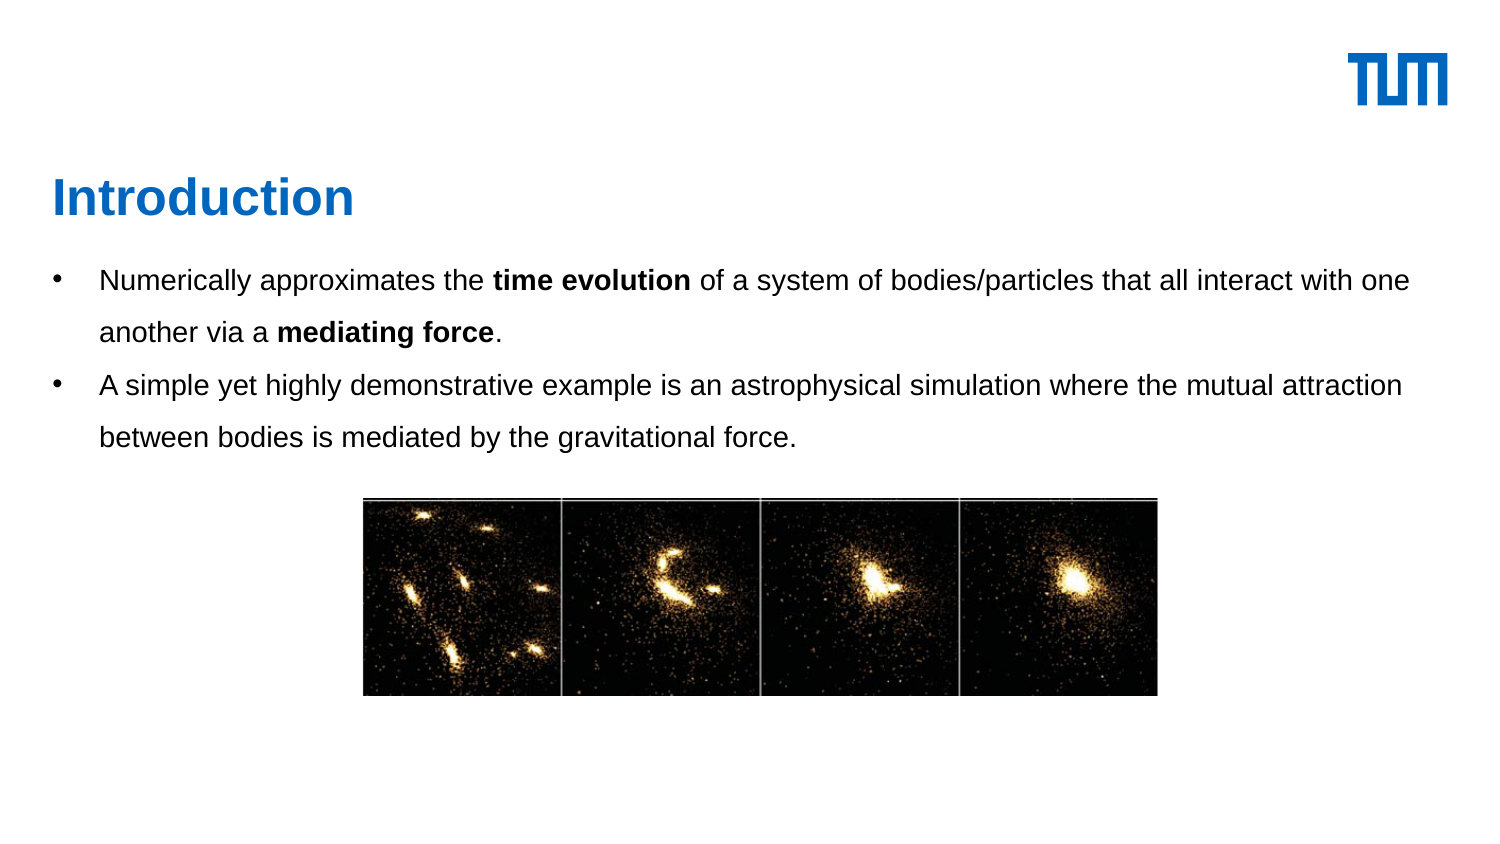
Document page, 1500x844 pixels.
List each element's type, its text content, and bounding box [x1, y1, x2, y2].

picture [362, 498, 1158, 696]
list Numerically approximates the time evolution of a system of bodies/particles that all interact with one another via a mediating force. A simple yet highly demonstrative example is an astrophysical simulation where the mutual attraction between bodies is mediated by the gravitational force. [52, 243, 1449, 793]
title Introduction [52, 159, 1449, 223]
